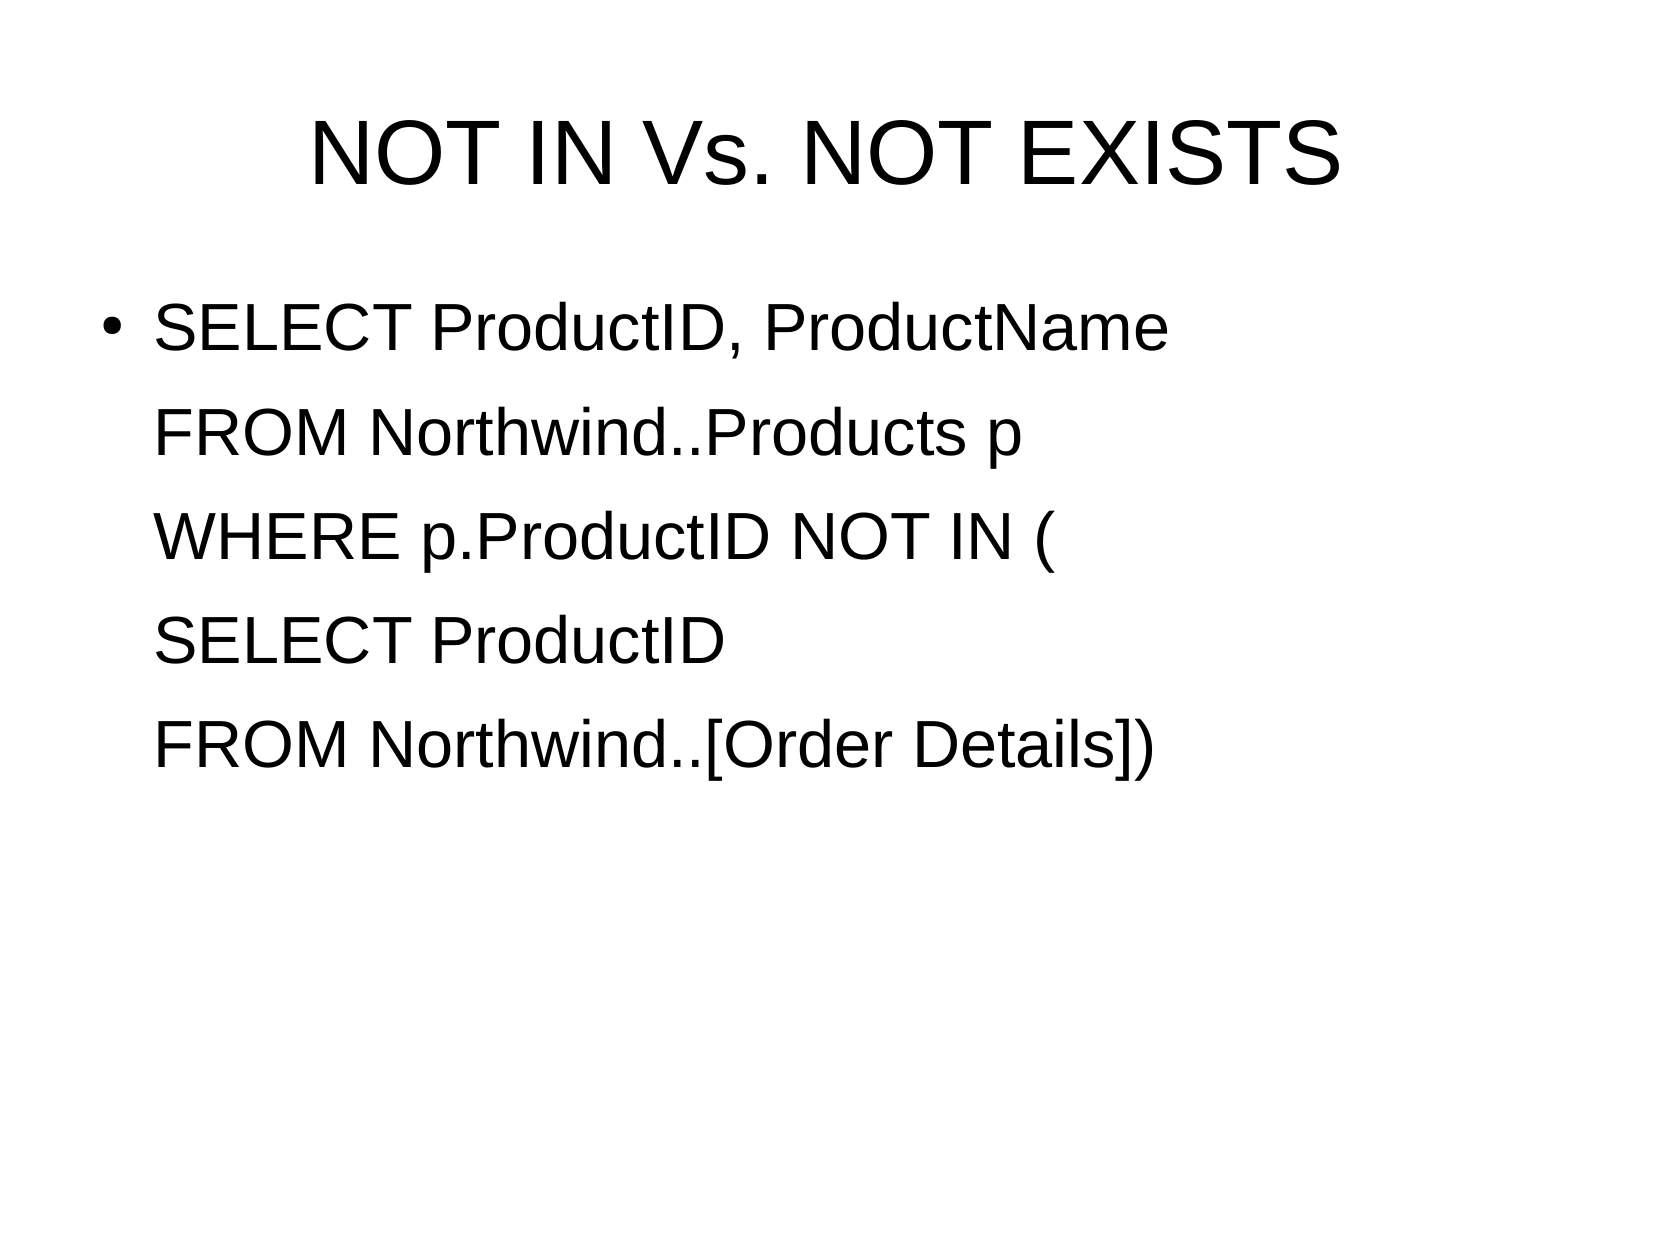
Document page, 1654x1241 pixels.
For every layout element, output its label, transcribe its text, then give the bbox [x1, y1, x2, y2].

list SELECT ProductID, ProductName FROM Northwind..Products p WHERE p.ProductID NOT IN ( SELECT ProductID FROM Northwind..[Order Details]) [82, 290, 1538, 1010]
title NOT IN Vs. NOT EXISTS [82, 49, 1571, 257]
